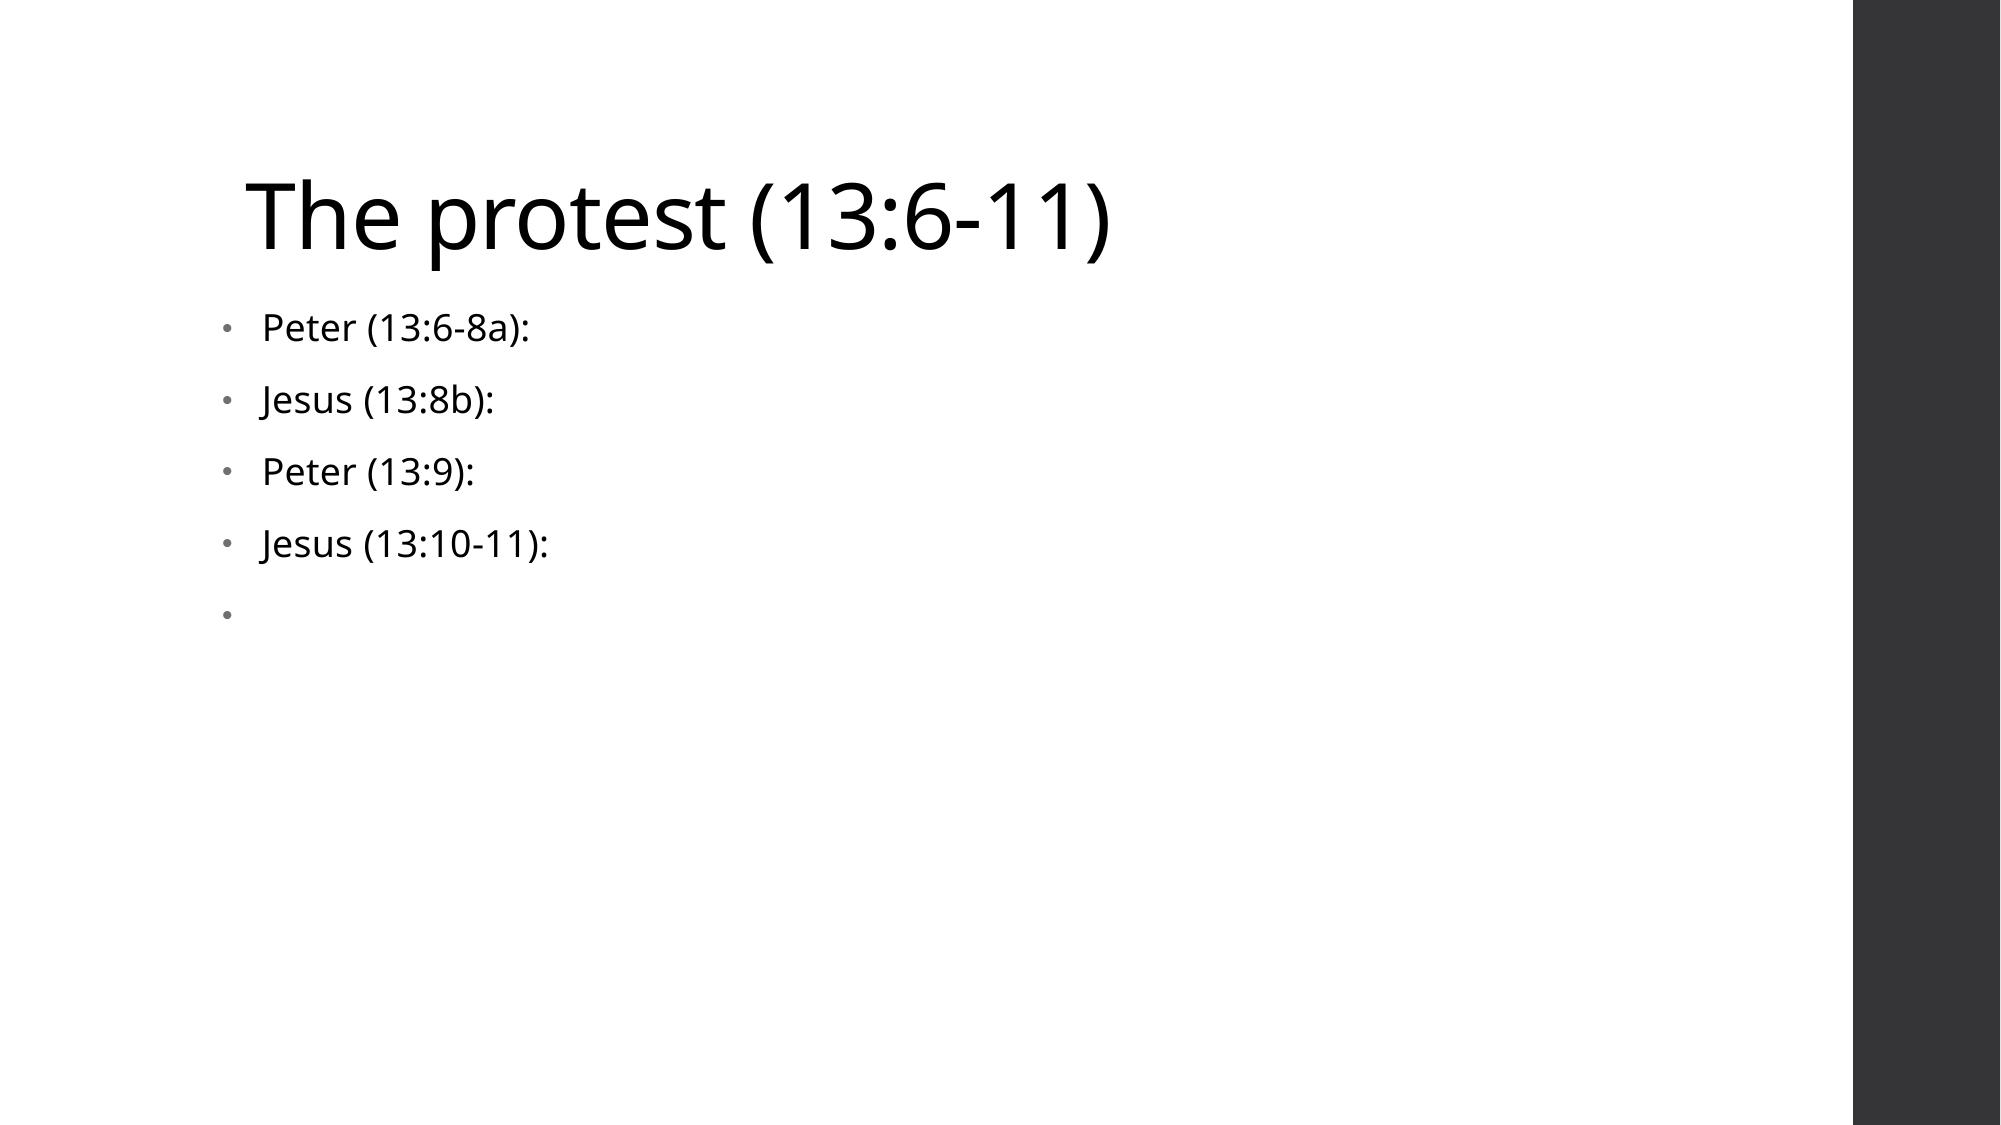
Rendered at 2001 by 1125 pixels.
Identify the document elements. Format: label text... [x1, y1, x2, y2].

title The protest (13:6-11) [206, 60, 1797, 278]
list Peter (13:6-8a): Jesus (13:8b): Peter (13:9): Jesus (13:10-11): [206, 299, 1617, 1014]
